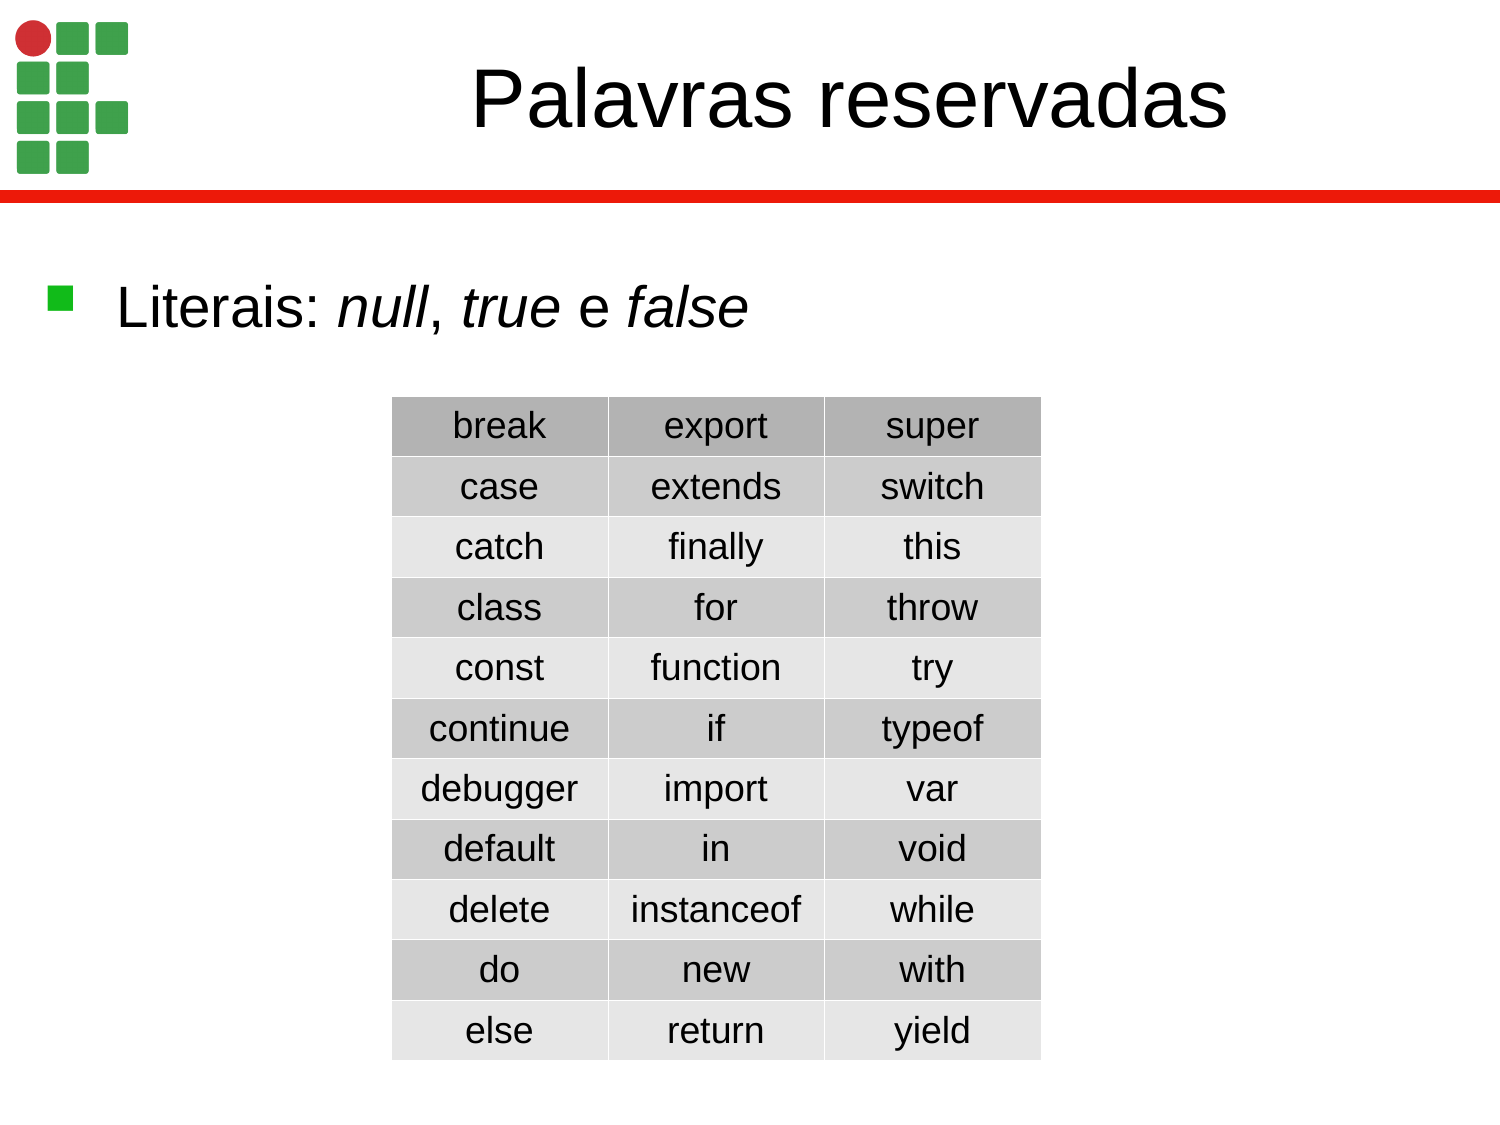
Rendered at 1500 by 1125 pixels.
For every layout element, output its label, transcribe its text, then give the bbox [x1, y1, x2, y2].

table_cell delete [392, 880, 608, 939]
table_cell finally [609, 517, 824, 577]
table_cell typeof [825, 699, 1041, 758]
table_cell yield [825, 1001, 1041, 1060]
table_cell this [825, 517, 1041, 577]
table_cell import [609, 759, 824, 819]
table_header export [609, 397, 824, 456]
table_cell instanceof [609, 880, 824, 939]
table_cell do [392, 940, 608, 1000]
table_cell catch [392, 517, 608, 577]
table_cell case [392, 457, 608, 516]
table_cell if [609, 699, 824, 758]
table_cell with [825, 940, 1041, 1000]
table_header super [825, 397, 1041, 456]
list Literais: null, true e false [29, 207, 1471, 1087]
table_cell throw [825, 578, 1041, 637]
table_cell while [825, 880, 1041, 939]
table_cell extends [609, 457, 824, 516]
table_header break [392, 397, 608, 456]
table_cell const [392, 638, 608, 698]
table_cell for [609, 578, 824, 637]
table_cell try [825, 638, 1041, 698]
title Palavras reservadas [230, 0, 1471, 202]
table_cell else [392, 1001, 608, 1060]
picture [14, 16, 130, 178]
table_cell switch [825, 457, 1041, 516]
table_cell default [392, 820, 608, 879]
table_cell function [609, 638, 824, 698]
table_cell var [825, 759, 1041, 819]
table_cell void [825, 820, 1041, 879]
table_cell continue [392, 699, 608, 758]
table_cell return [609, 1001, 824, 1060]
table_cell in [609, 820, 824, 879]
table_cell new [609, 940, 824, 1000]
table_cell debugger [392, 759, 608, 819]
table_cell class [392, 578, 608, 637]
